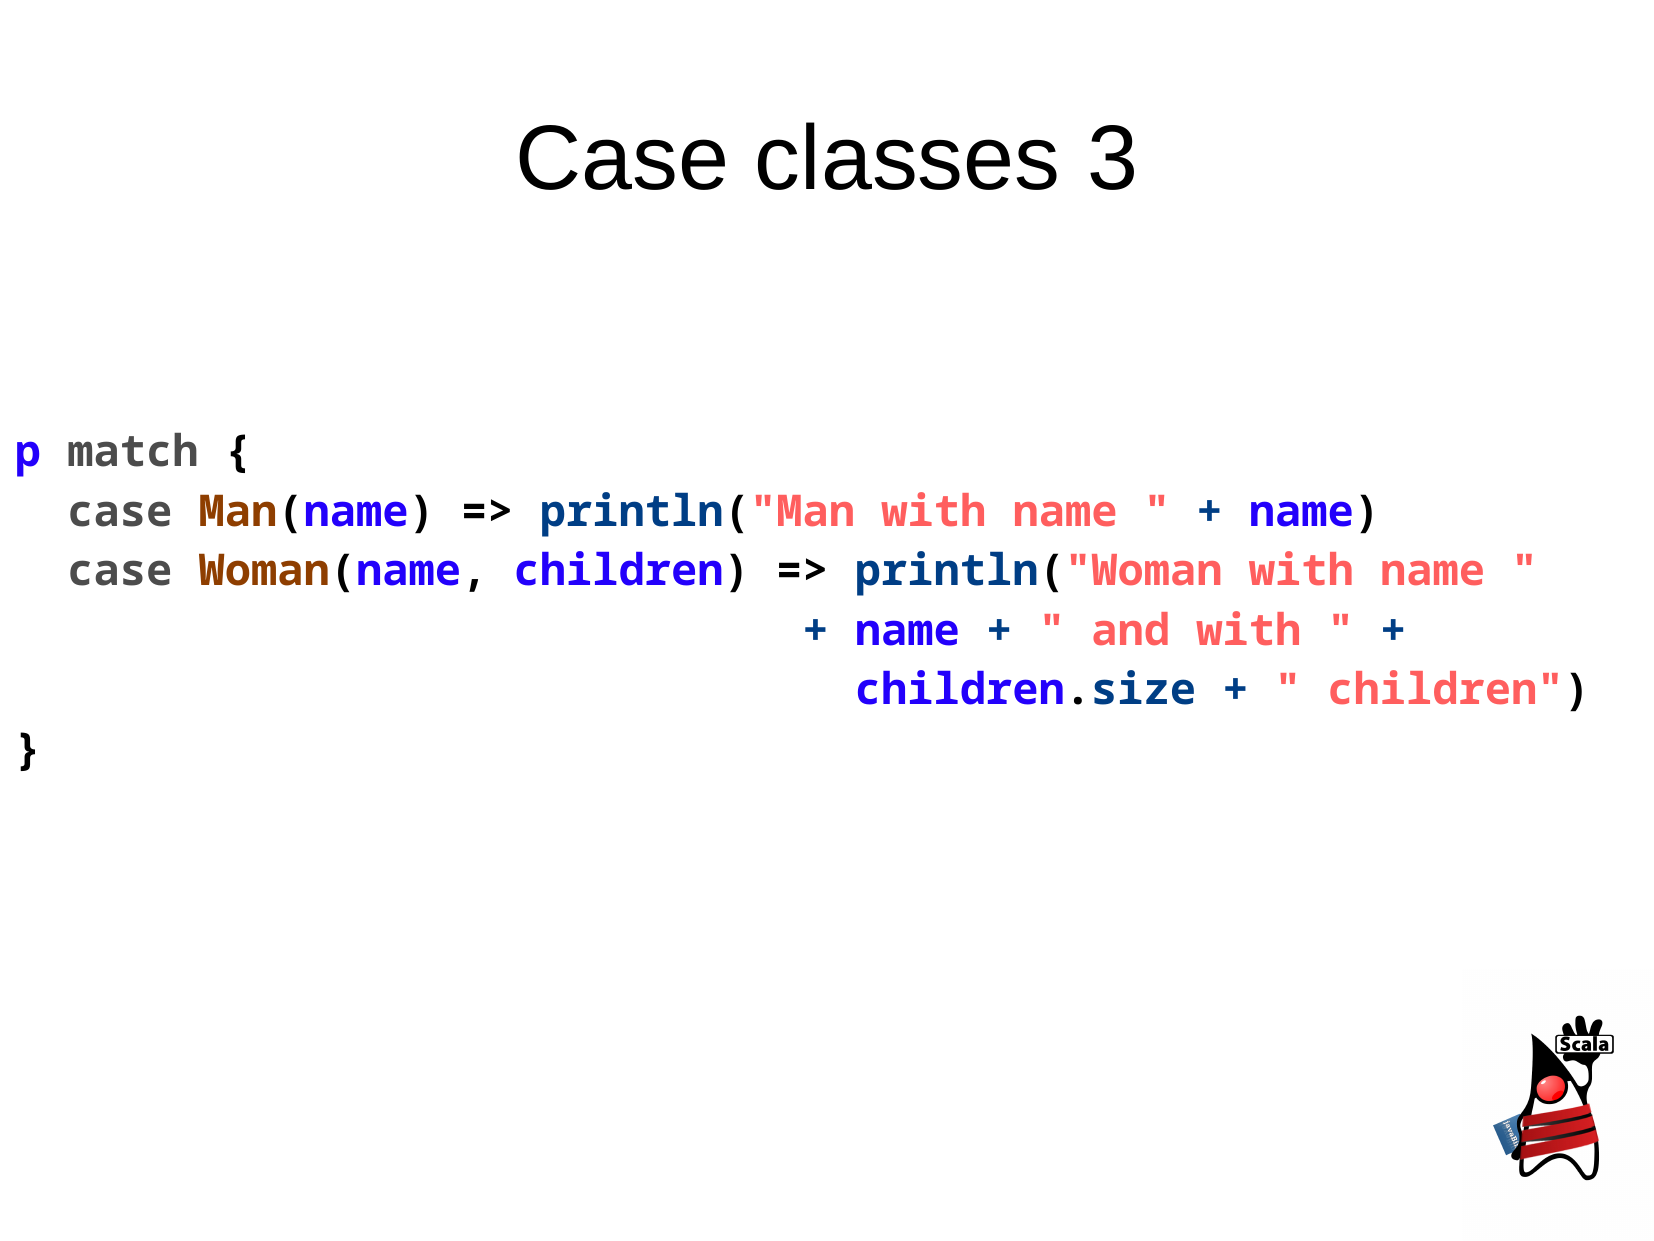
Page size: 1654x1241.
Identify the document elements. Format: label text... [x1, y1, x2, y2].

text_box p match { case Man(name) => println("Man with name " + name) case Woman(name, children) => println("Woman with name " + name + " and with " + children.size + " children") } [0, 412, 1654, 728]
text_box Case classes 3 [82, 56, 1571, 250]
